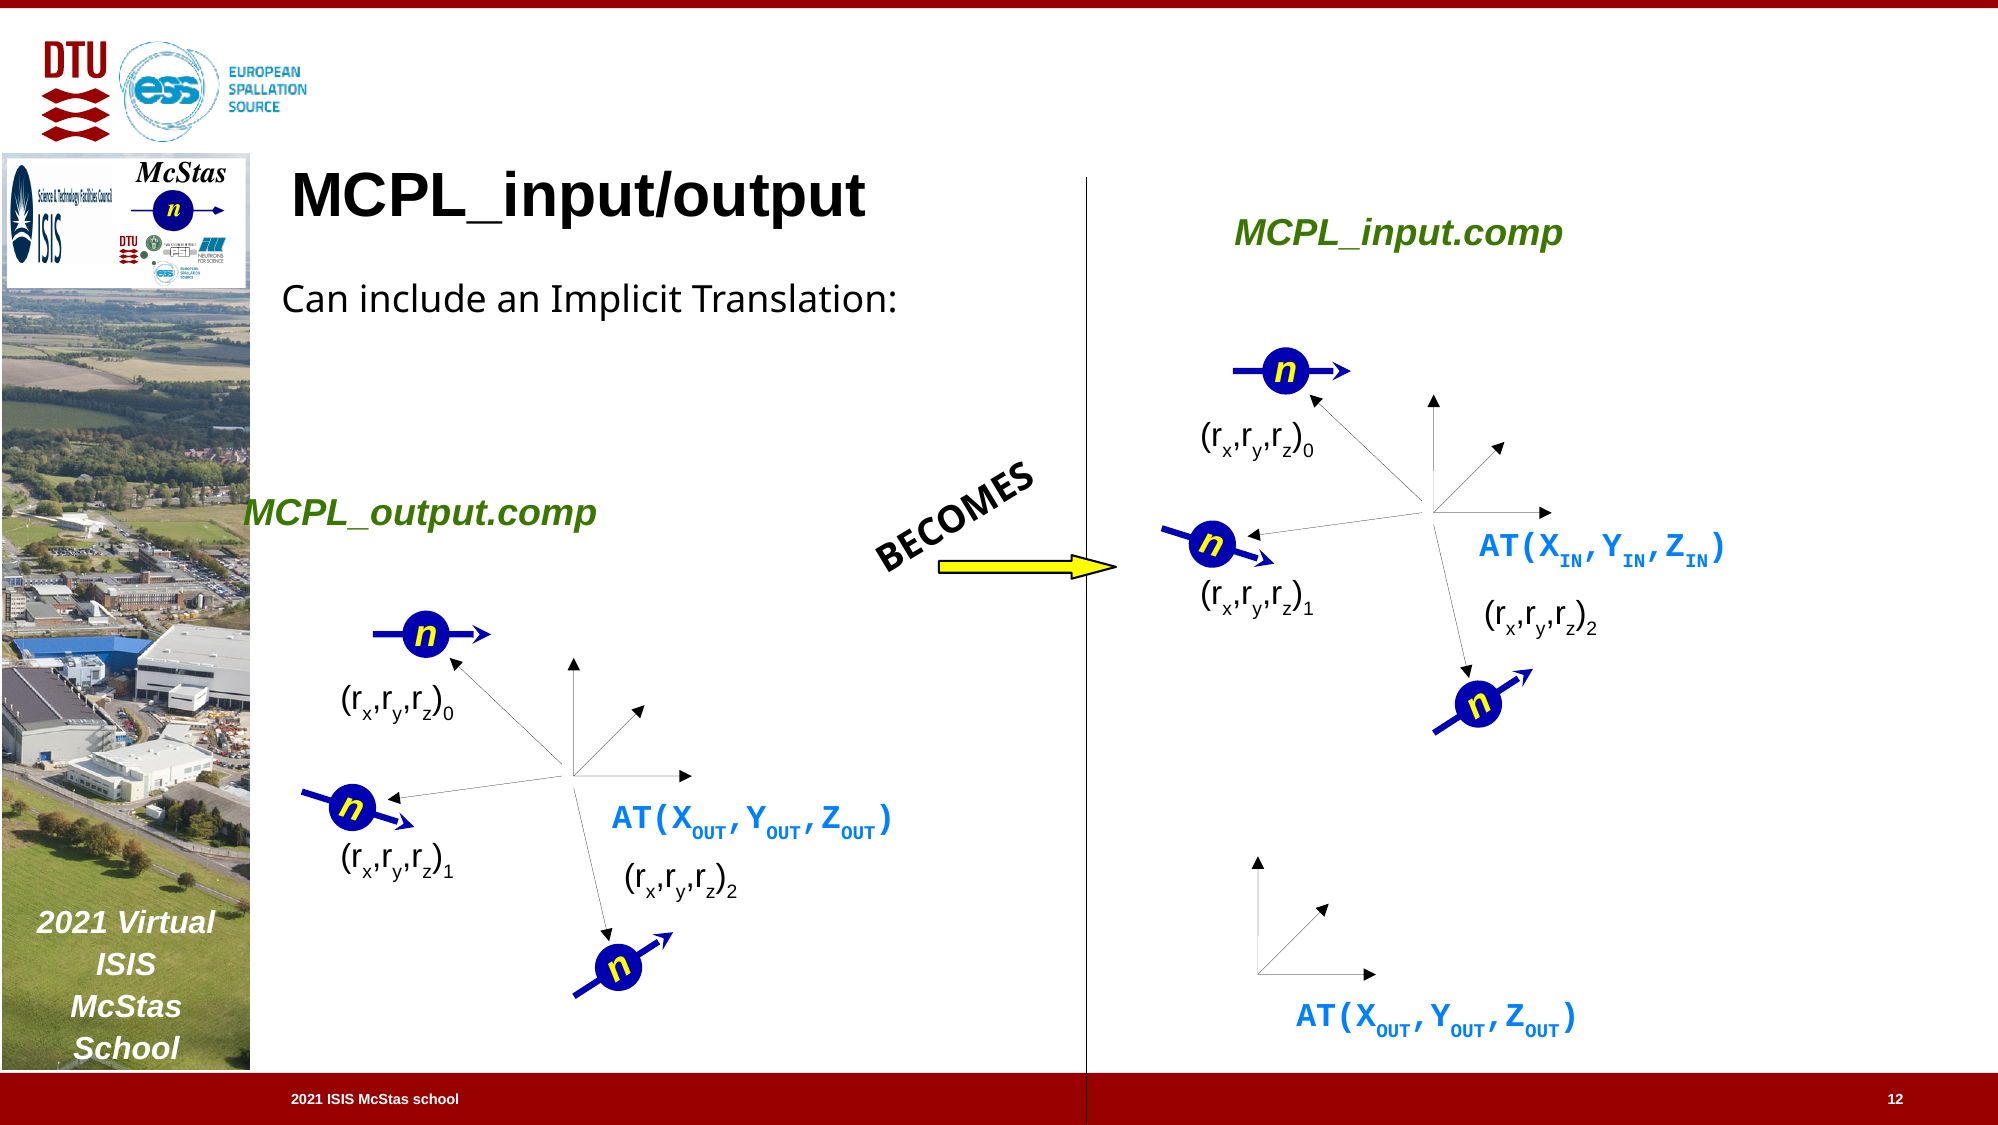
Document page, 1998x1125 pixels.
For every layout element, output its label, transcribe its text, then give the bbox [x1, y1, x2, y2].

text_box n [1438, 662, 1515, 741]
text_box n [1259, 337, 1313, 398]
slide_number <number> [1887, 1088, 1909, 1110]
text_box n [1179, 504, 1248, 564]
text_box BECOMES [842, 389, 1136, 600]
text_box n [319, 767, 388, 827]
text_box (rx,ry,rz)0 [1185, 405, 1329, 469]
text_box Can include an Implicit Translation: [266, 268, 922, 328]
title MCPL_input/output [291, 69, 1819, 230]
text_box (rx,ry,rz)1 [325, 826, 469, 890]
text_box n [578, 925, 655, 1005]
text_box (rx,ry,rz)1 [1185, 563, 1329, 627]
text_box [938, 555, 1117, 579]
text_box MCPL_input.comp [1226, 200, 1766, 260]
text_box MCPL_output.comp [235, 480, 775, 540]
text_box AT(XOUT,YOUT,ZOUT) [597, 787, 911, 851]
text_box (rx,ry,rz)0 [325, 668, 469, 732]
text_box n [399, 601, 453, 661]
picture [2, 153, 250, 1070]
text_box (rx,ry,rz)2 [609, 851, 753, 910]
text_box AT(XOUT,YOUT,ZOUT) [1281, 985, 1595, 1049]
text_box (rx,ry,rz)2 [1468, 583, 1613, 647]
picture [119, 41, 307, 142]
text_box AT(XIN,YIN,ZIN) [1464, 515, 1744, 579]
